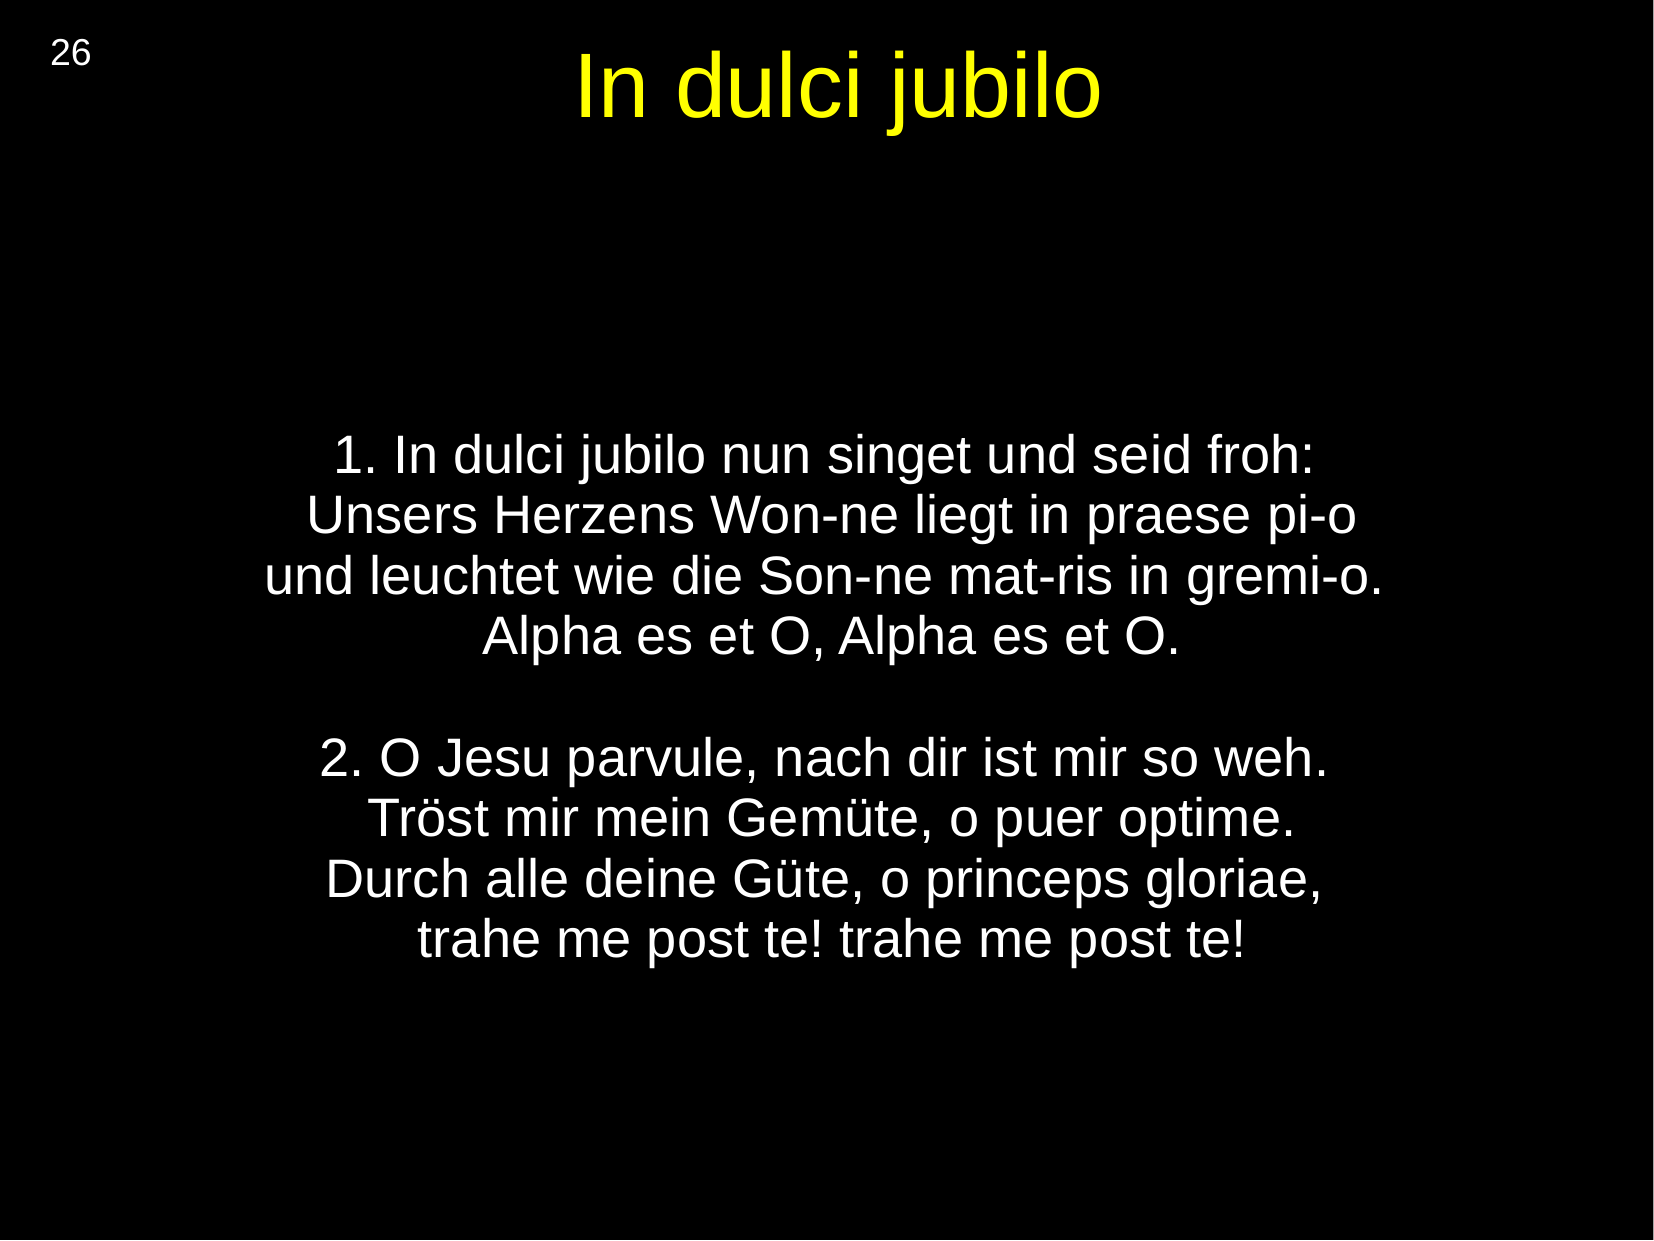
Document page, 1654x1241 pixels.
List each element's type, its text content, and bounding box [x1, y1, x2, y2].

list 1. In dulci jubilo nun singet und seid froh: Unsers Herzens Won-ne liegt in praese pi-o und leuchtet wie die Son-ne mat-ris in gremi-o. Alpha es et O, Alpha es et O. 2. O Jesu parvule, nach dir ist mir so weh. Tröst mir mein Gemüte, o puer optime. Durch alle deine Güte, o princeps gloriae, trahe me post te! trahe me post te! [35, 177, 1630, 1217]
text_box 26 [35, 23, 130, 81]
title In dulci jubilo [94, 5, 1583, 166]
